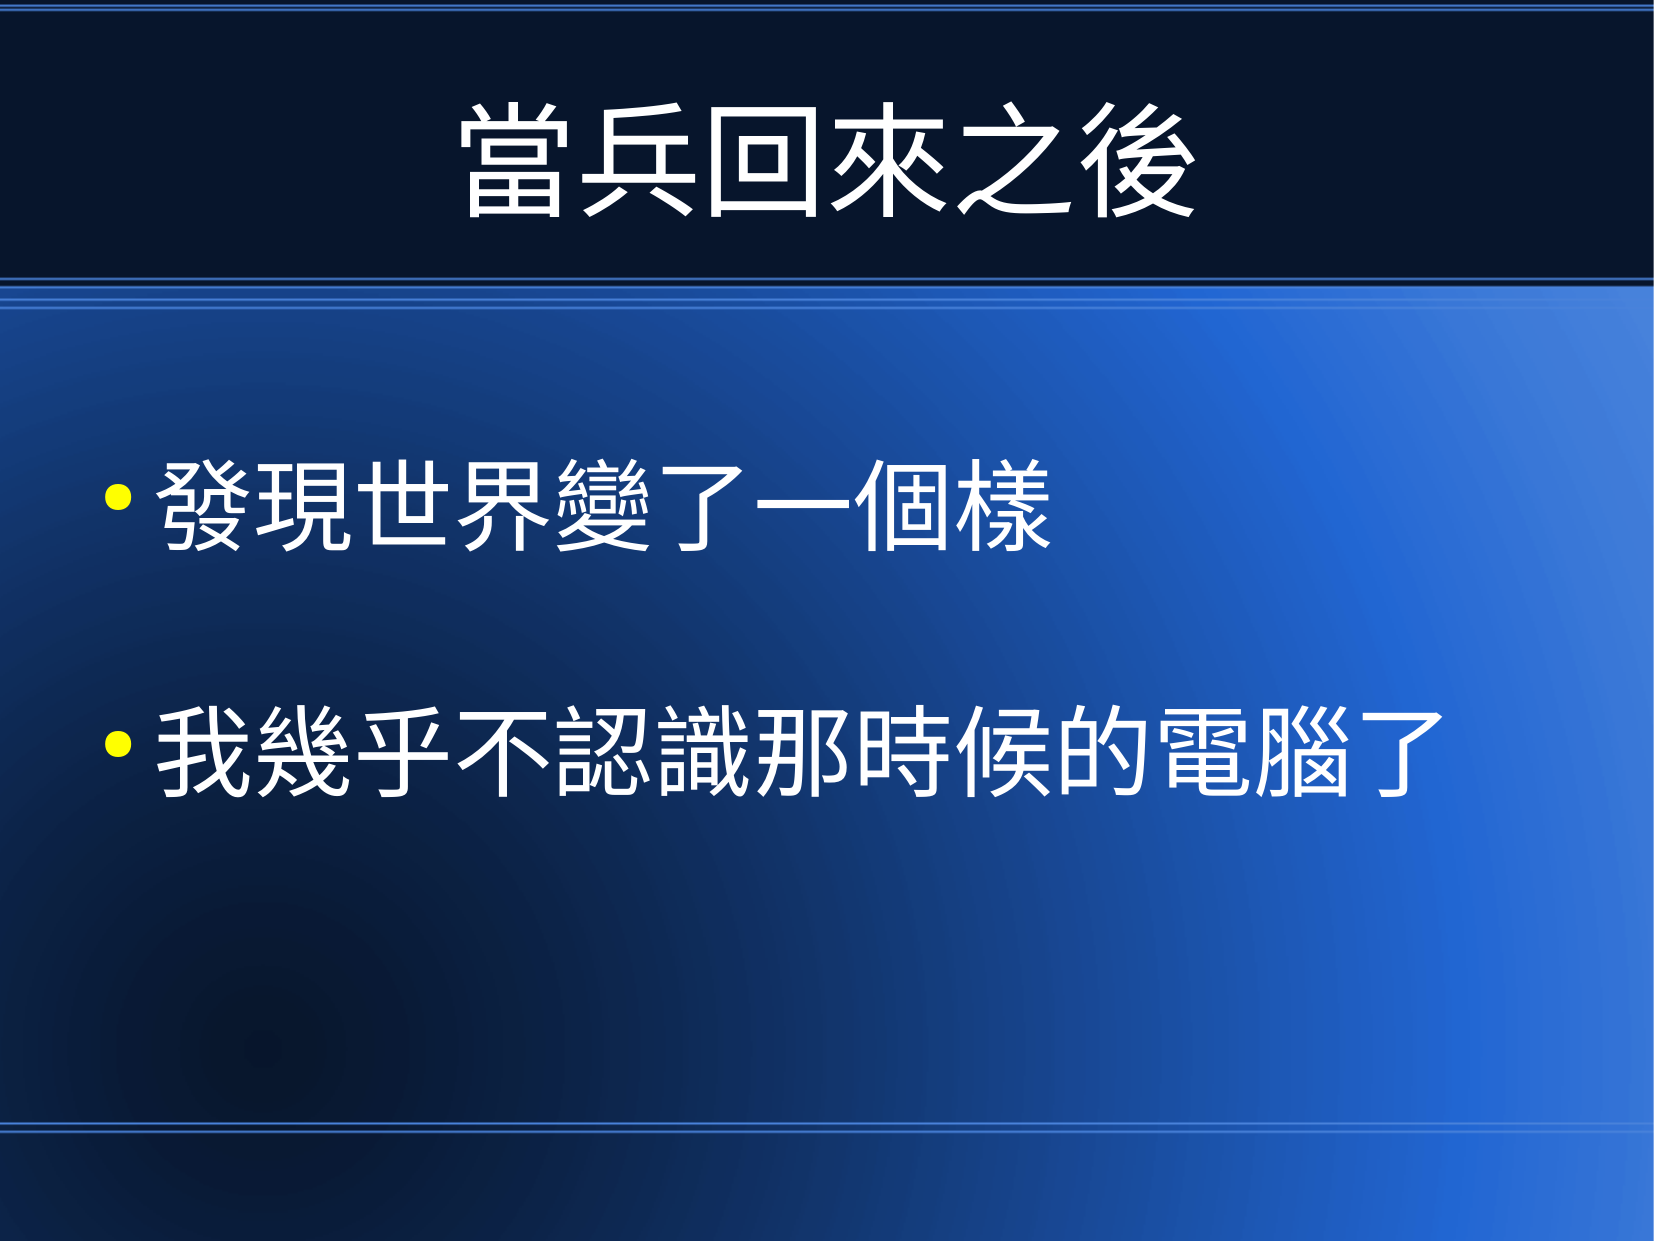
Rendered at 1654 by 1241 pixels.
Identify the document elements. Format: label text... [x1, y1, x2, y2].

title 當兵回來之後 [82, 49, 1571, 257]
picture [0, 0, 1654, 1241]
list 發現世界變了一個樣 我幾乎不認識那時候的電腦了 [82, 355, 1571, 1241]
